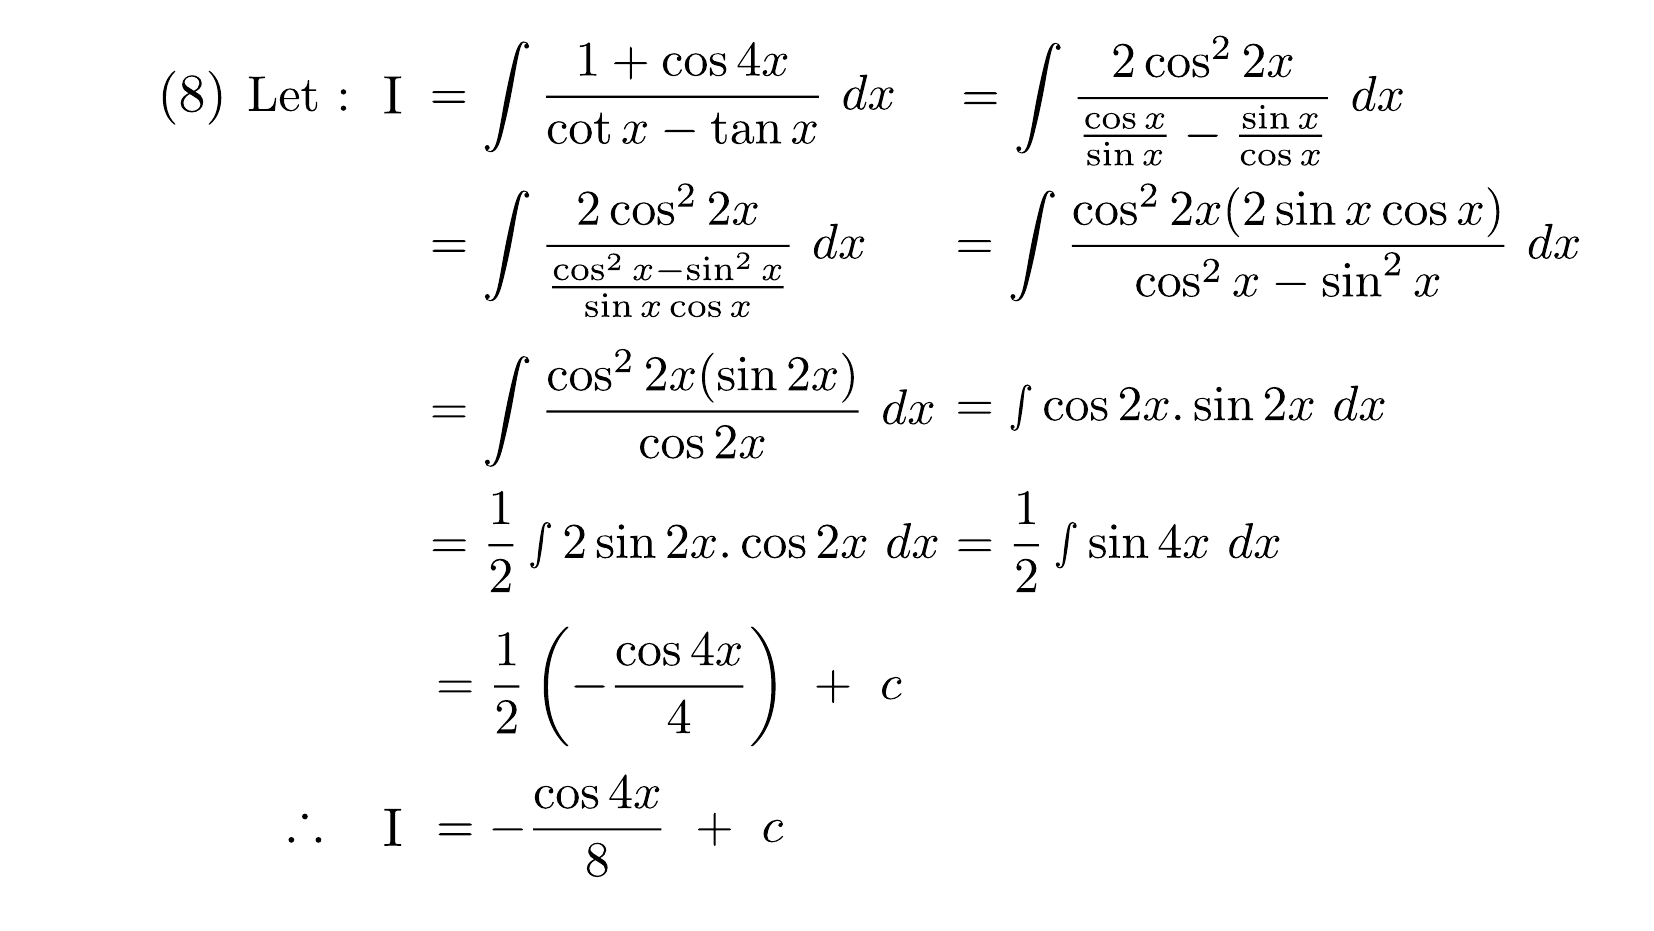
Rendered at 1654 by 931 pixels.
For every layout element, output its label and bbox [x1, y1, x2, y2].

text_box [438, 626, 902, 747]
text_box [288, 813, 322, 843]
text_box [957, 384, 1385, 431]
text_box [384, 808, 402, 846]
text_box [957, 490, 1280, 593]
title [47, 37, 1607, 886]
text_box [160, 70, 222, 125]
text_box [963, 35, 1403, 166]
text_box [432, 348, 934, 467]
text_box [438, 774, 784, 878]
text_box [248, 76, 347, 112]
text_box [384, 76, 402, 114]
text_box [432, 183, 865, 318]
text_box [957, 183, 1580, 302]
text_box [432, 490, 938, 593]
text_box [431, 41, 894, 153]
